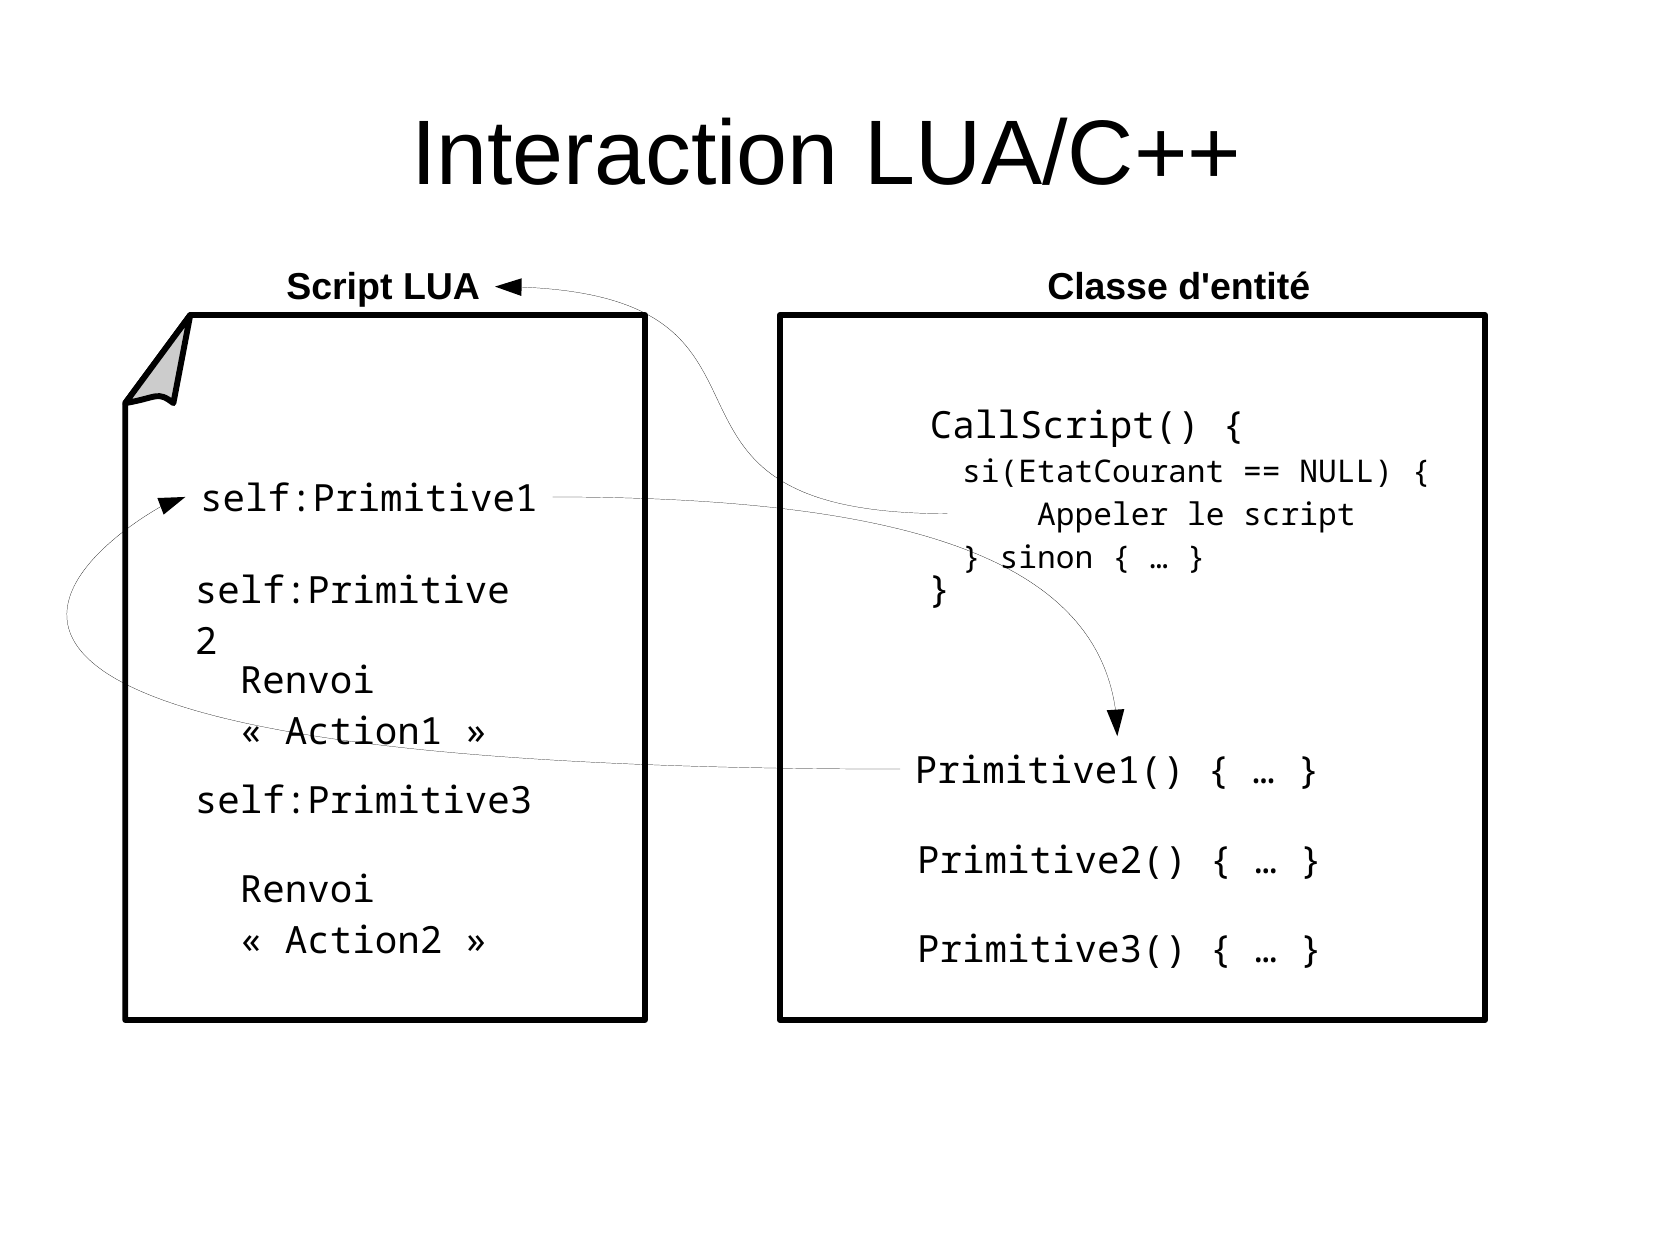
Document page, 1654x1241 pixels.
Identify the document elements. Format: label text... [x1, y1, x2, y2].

text_box self:Primitive3 [180, 766, 571, 826]
text_box [780, 315, 1486, 1021]
text_box Renvoi « Action2 » [225, 855, 631, 958]
text_box Primitive1() { … } [900, 736, 1335, 796]
text_box Classe d'entité [1032, 258, 1326, 316]
text_box self:Primitive2 [180, 556, 541, 659]
text_box [780, 509, 1116, 768]
text_box Renvoi « Action1 » [225, 719, 404, 749]
text_box } [913, 555, 966, 614]
text_box Primitive3() { … } [902, 915, 1338, 1051]
text_box [780, 481, 947, 542]
text_box [125, 685, 646, 1021]
text_box CallScript() { [915, 391, 1260, 451]
text_box self:Primitive1 [185, 464, 553, 523]
text_box [125, 498, 646, 718]
text_box si(EtatCourant == NULL) { Appeler le script } sinon { … } [947, 442, 1446, 568]
text_box [125, 315, 646, 529]
text_box Renvoi « Action1 » [225, 646, 646, 749]
title Interaction LUA/C++ [82, 49, 1571, 257]
text_box [427, 749, 646, 764]
text_box Script LUA [271, 258, 496, 316]
text_box Primitive2() { … } [902, 826, 1338, 886]
